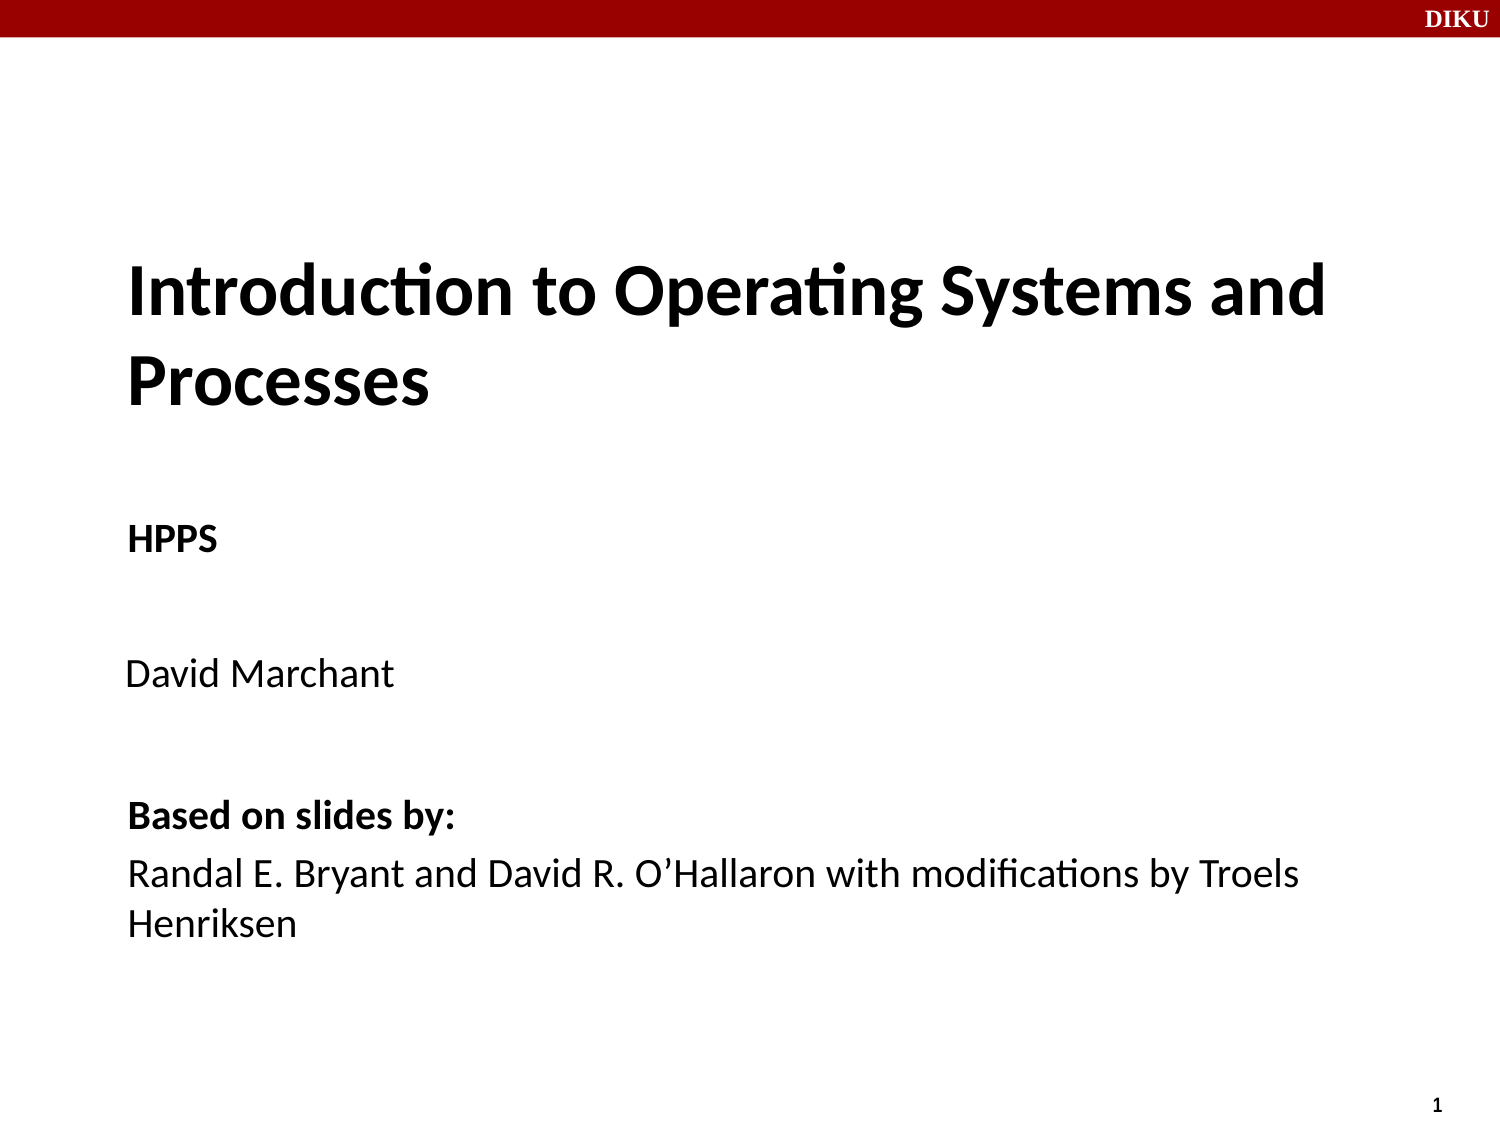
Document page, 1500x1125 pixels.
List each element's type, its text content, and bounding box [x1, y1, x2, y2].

text_box David Marchant [110, 648, 511, 751]
subtitle Based on slides by: Randal E. Bryant and David R. O’Hallaron with modifications by Troels Henriksen [112, 780, 1373, 1068]
title Introduction to Operating Systems and Processes HPPS [112, 280, 1388, 522]
